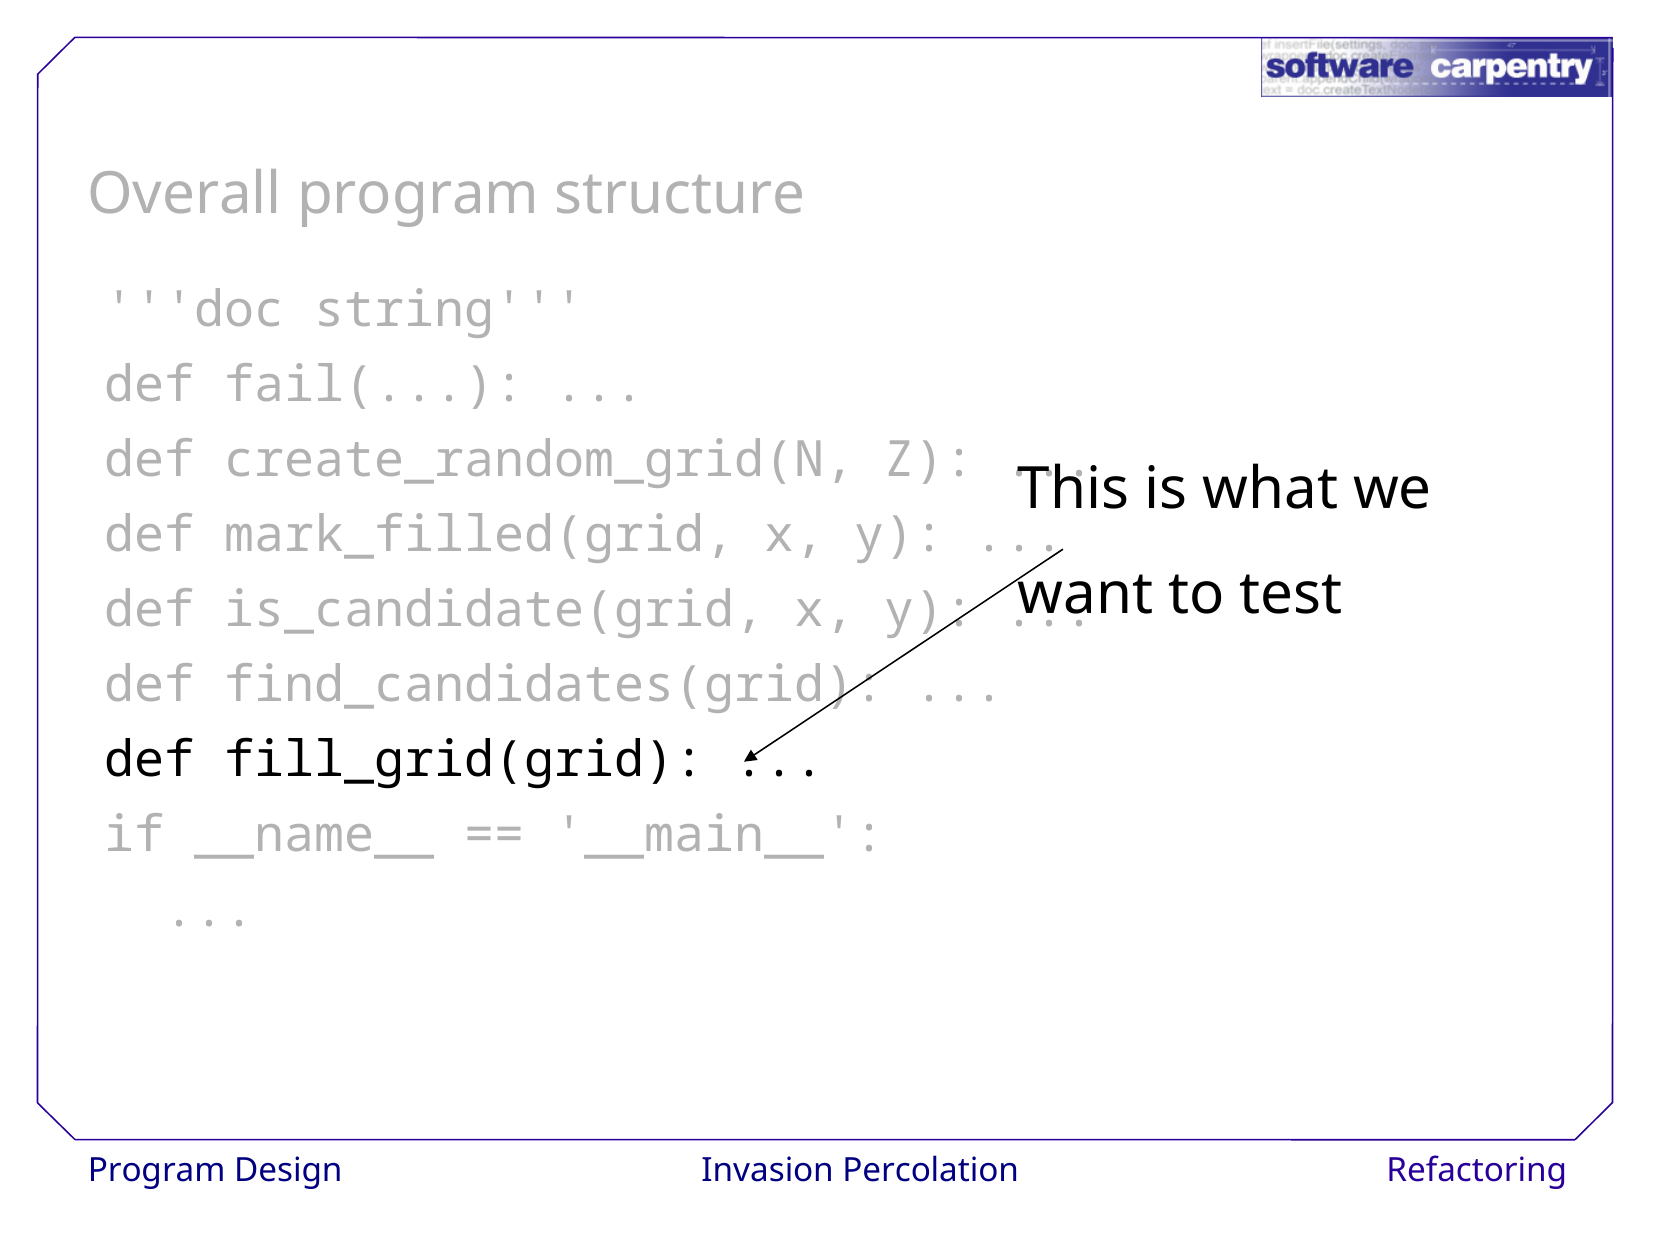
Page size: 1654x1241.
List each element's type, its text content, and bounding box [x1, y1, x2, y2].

text_box '''doc string''' def fail(...): ... def create_random_grid(N, Z): ... def mark_filled(grid, x, y): ... def is_candidate(grid, x, y): ... def find_candidates(grid): ... def fill_grid(grid): ... if __name__ == '__main__': ... [89, 253, 1508, 1020]
text_box This is what we want to test [1002, 407, 1597, 633]
picture [1261, 39, 1613, 97]
text_box Overall program structure [72, 112, 971, 233]
